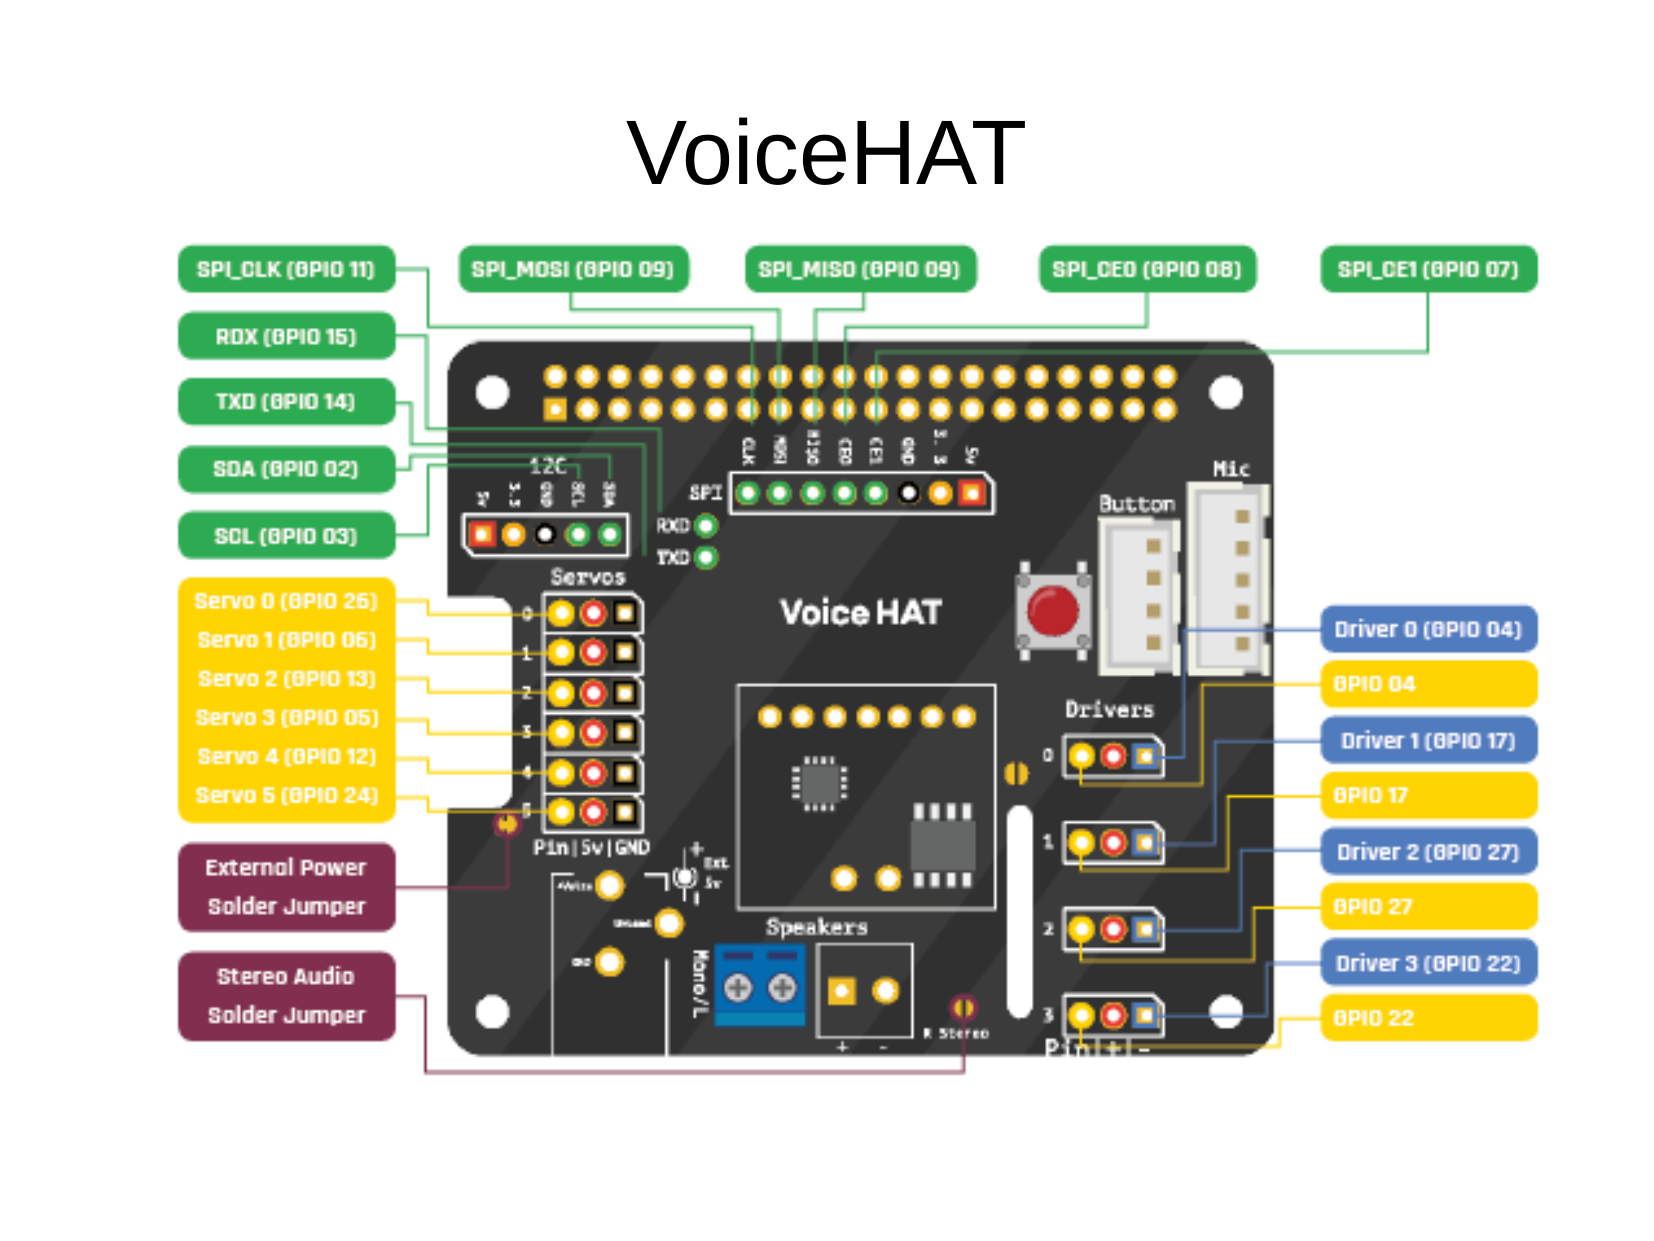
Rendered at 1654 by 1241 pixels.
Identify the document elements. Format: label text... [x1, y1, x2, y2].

picture [153, 200, 1575, 1099]
title VoiceHAT [82, 49, 1571, 257]
